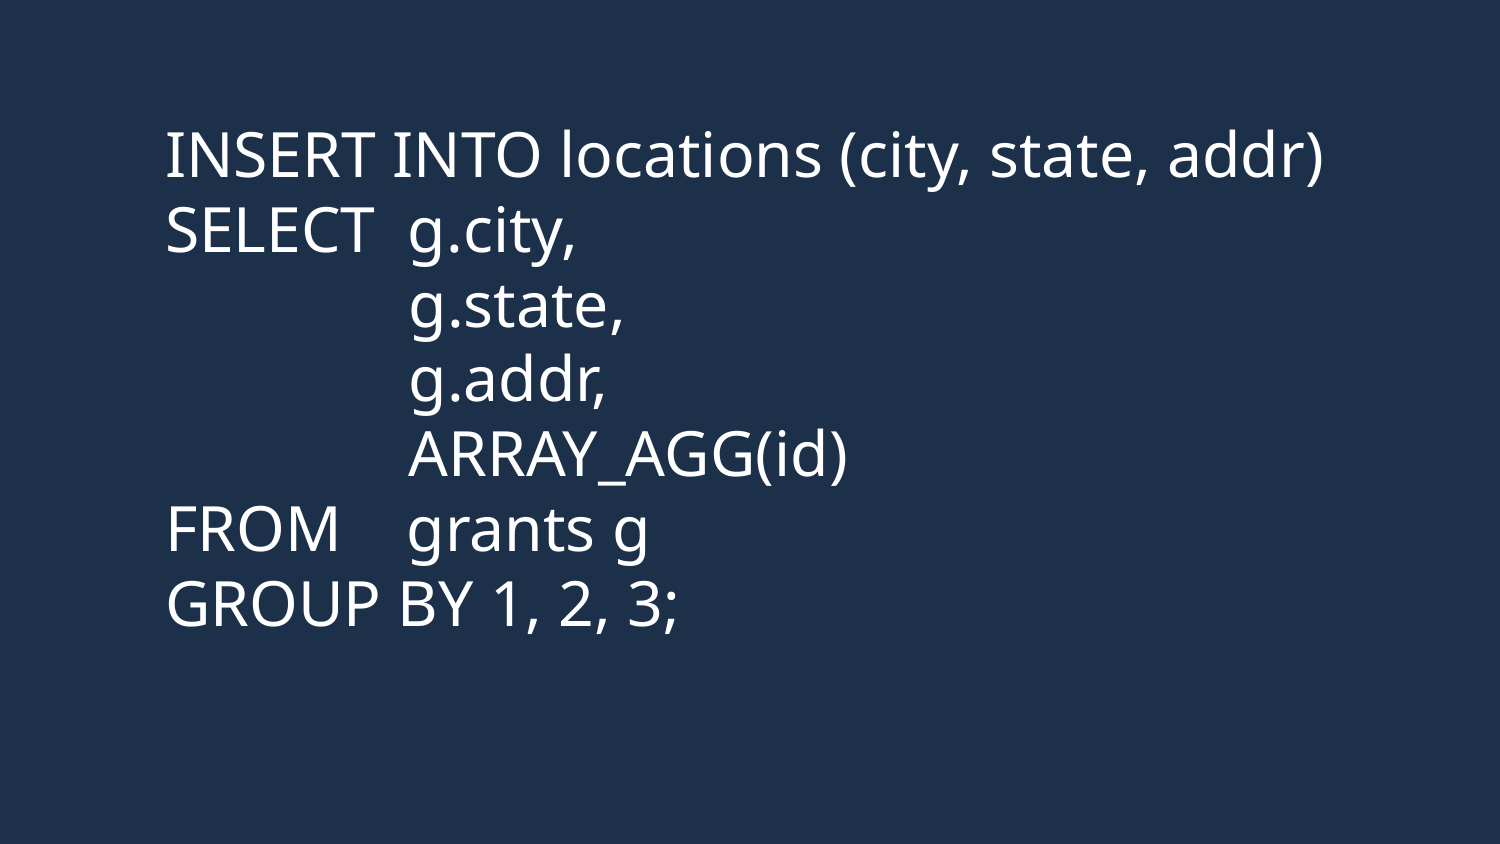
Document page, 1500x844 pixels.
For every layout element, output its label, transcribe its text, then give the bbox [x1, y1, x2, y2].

list INSERT INTO locations (city, state, addr) SELECT g.city, g.state, g.addr, ARRAY_AGG(id) FROM grants g GROUP BY 1, 2, 3; [75, 99, 1370, 376]
